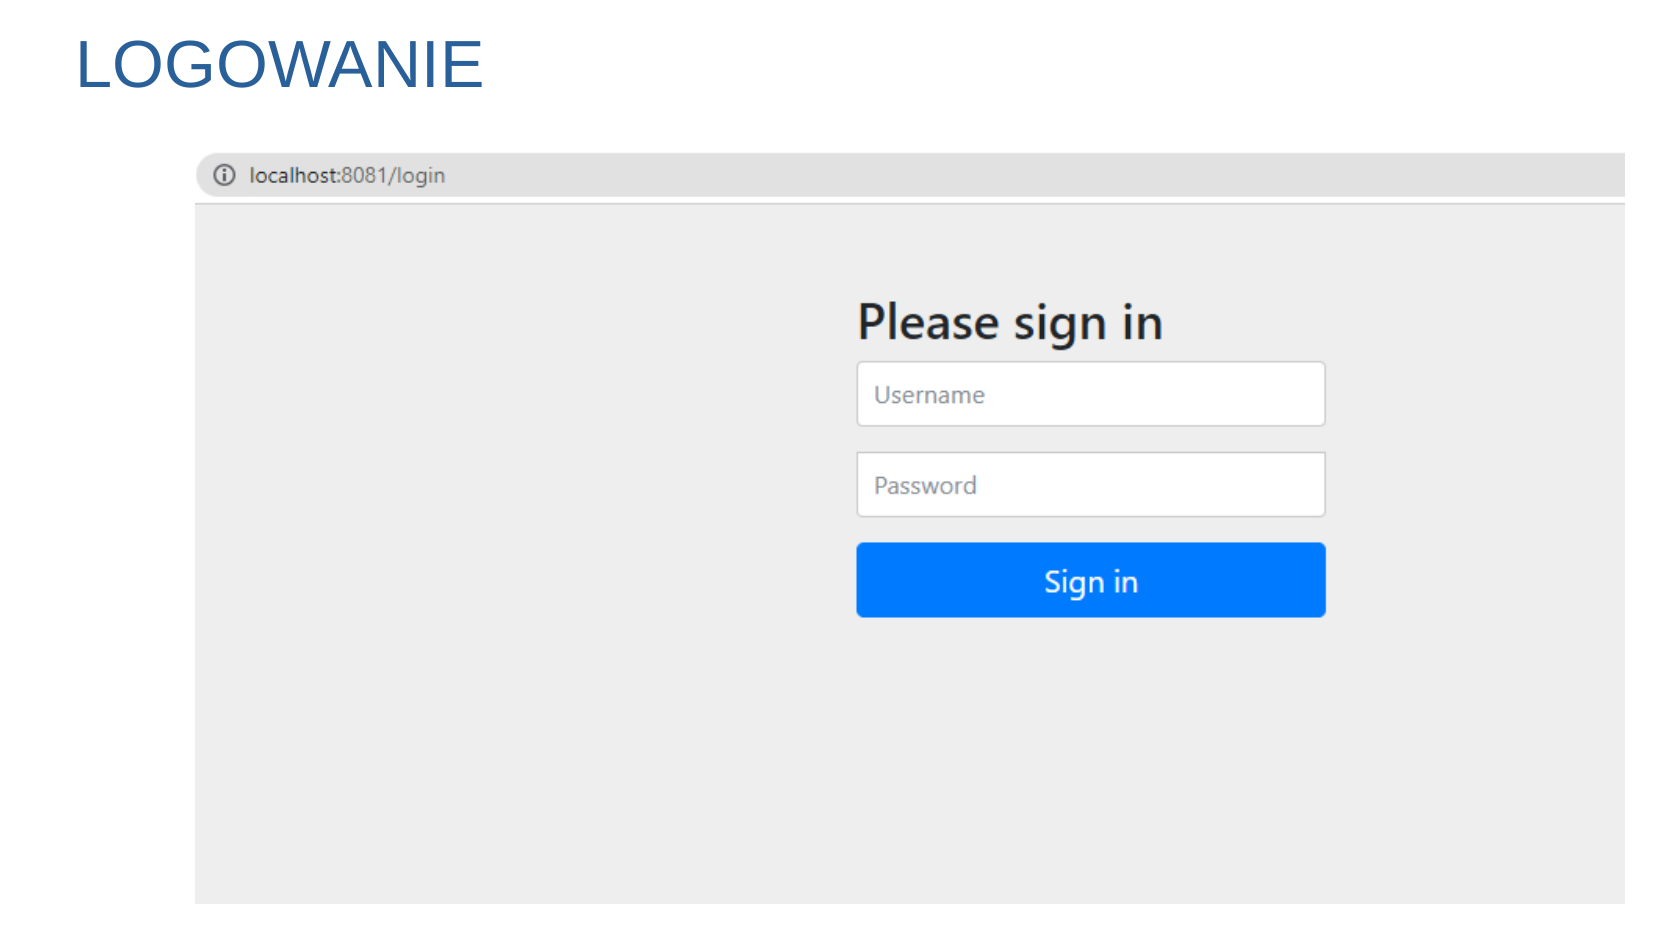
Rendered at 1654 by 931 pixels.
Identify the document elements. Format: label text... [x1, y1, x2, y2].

picture [195, 147, 1625, 904]
title LOGOWANIE [29, 0, 532, 130]
